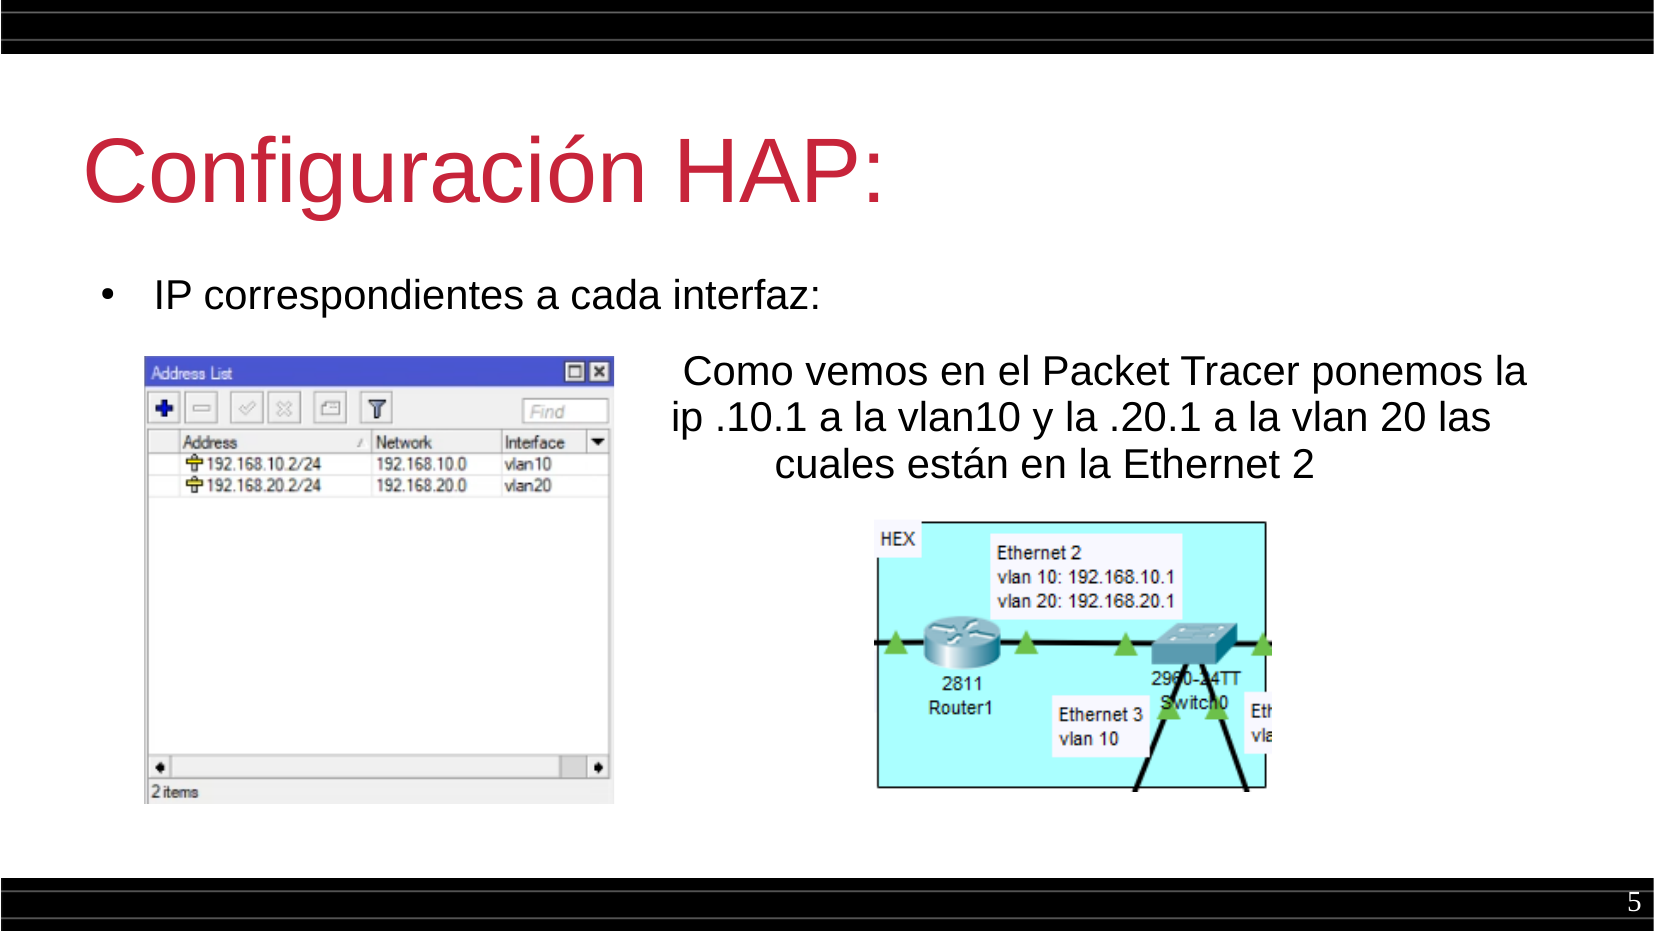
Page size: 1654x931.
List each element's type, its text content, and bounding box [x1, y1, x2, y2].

picture [144, 356, 615, 804]
picture [1, 878, 1654, 931]
title Configuración HAP: [82, 92, 1571, 249]
picture [874, 515, 1272, 792]
list IP correspondientes a cada interfaz: Como vemos en el Packet Tracer ponemos la ip .10.1 a la vlan10 y la .20.1 a la vlan 20 las cuales están en la Ethernet 2 [82, 271, 1571, 758]
picture [1, 0, 1654, 54]
